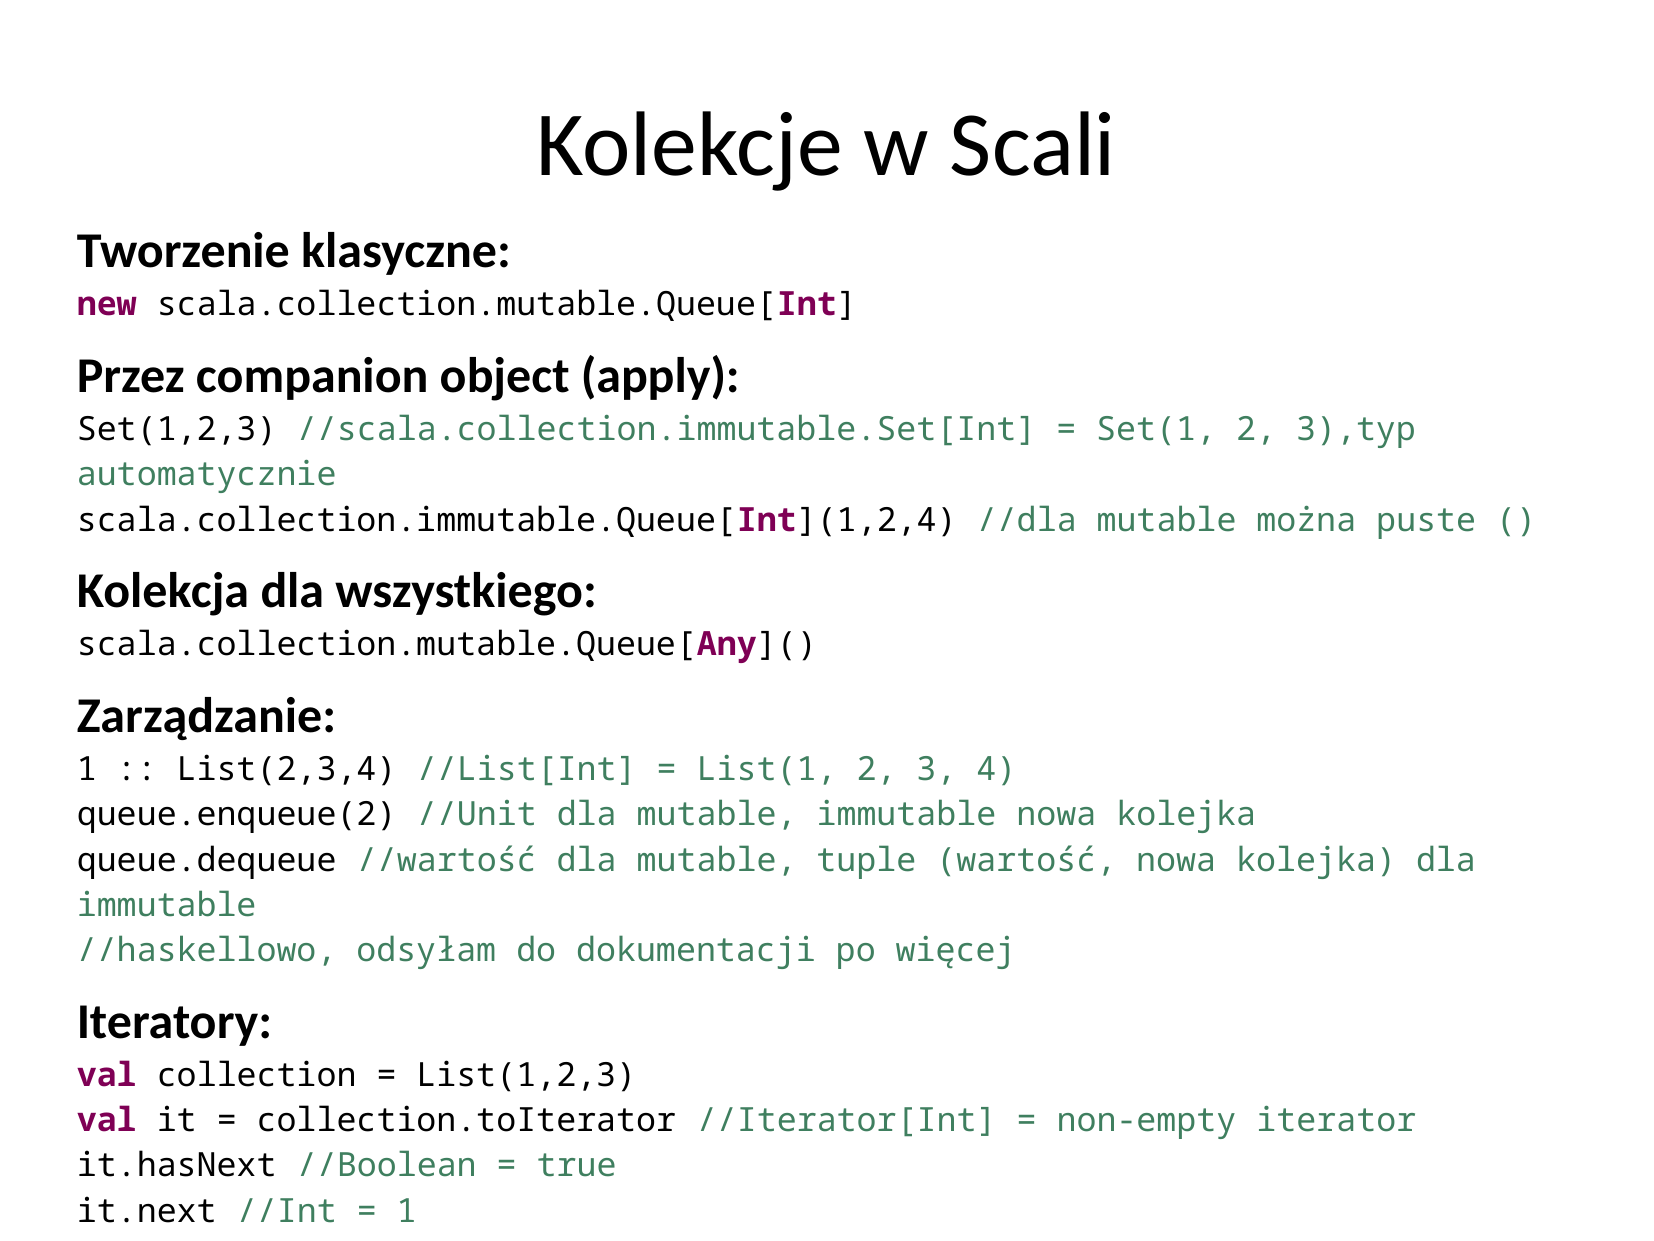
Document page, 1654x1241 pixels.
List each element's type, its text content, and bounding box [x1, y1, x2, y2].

list Tworzenie klasyczne: new scala.collection.mutable.Queue[Int] Przez companion object (apply): Set(1,2,3) //scala.collection.immutable.Set[Int] = Set(1, 2, 3),typ automatycznie scala.collection.immutable.Queue[Int](1,2,4) //dla mutable można puste () Kolekcja dla wszystkiego: scala.collection.mutable.Queue[Any]() Zarządzanie: 1 :: List(2,3,4) //List[Int] = List(1, 2, 3, 4) queue.enqueue(2) //Unit dla mutable, immutable nowa kolejka queue.dequeue //wartość dla mutable, tuple (wartość, nowa kolejka) dla immutable //haskellowo, odsyłam do dokumentacji po więcej Iteratory: val collection = List(1,2,3) val it = collection.toIterator //Iterator[Int] = non-empty iterator it.hasNext //Boolean = true it.next //Int = 1 [76, 230, 1565, 1209]
title Kolekcje w Scali [82, 56, 1571, 250]
